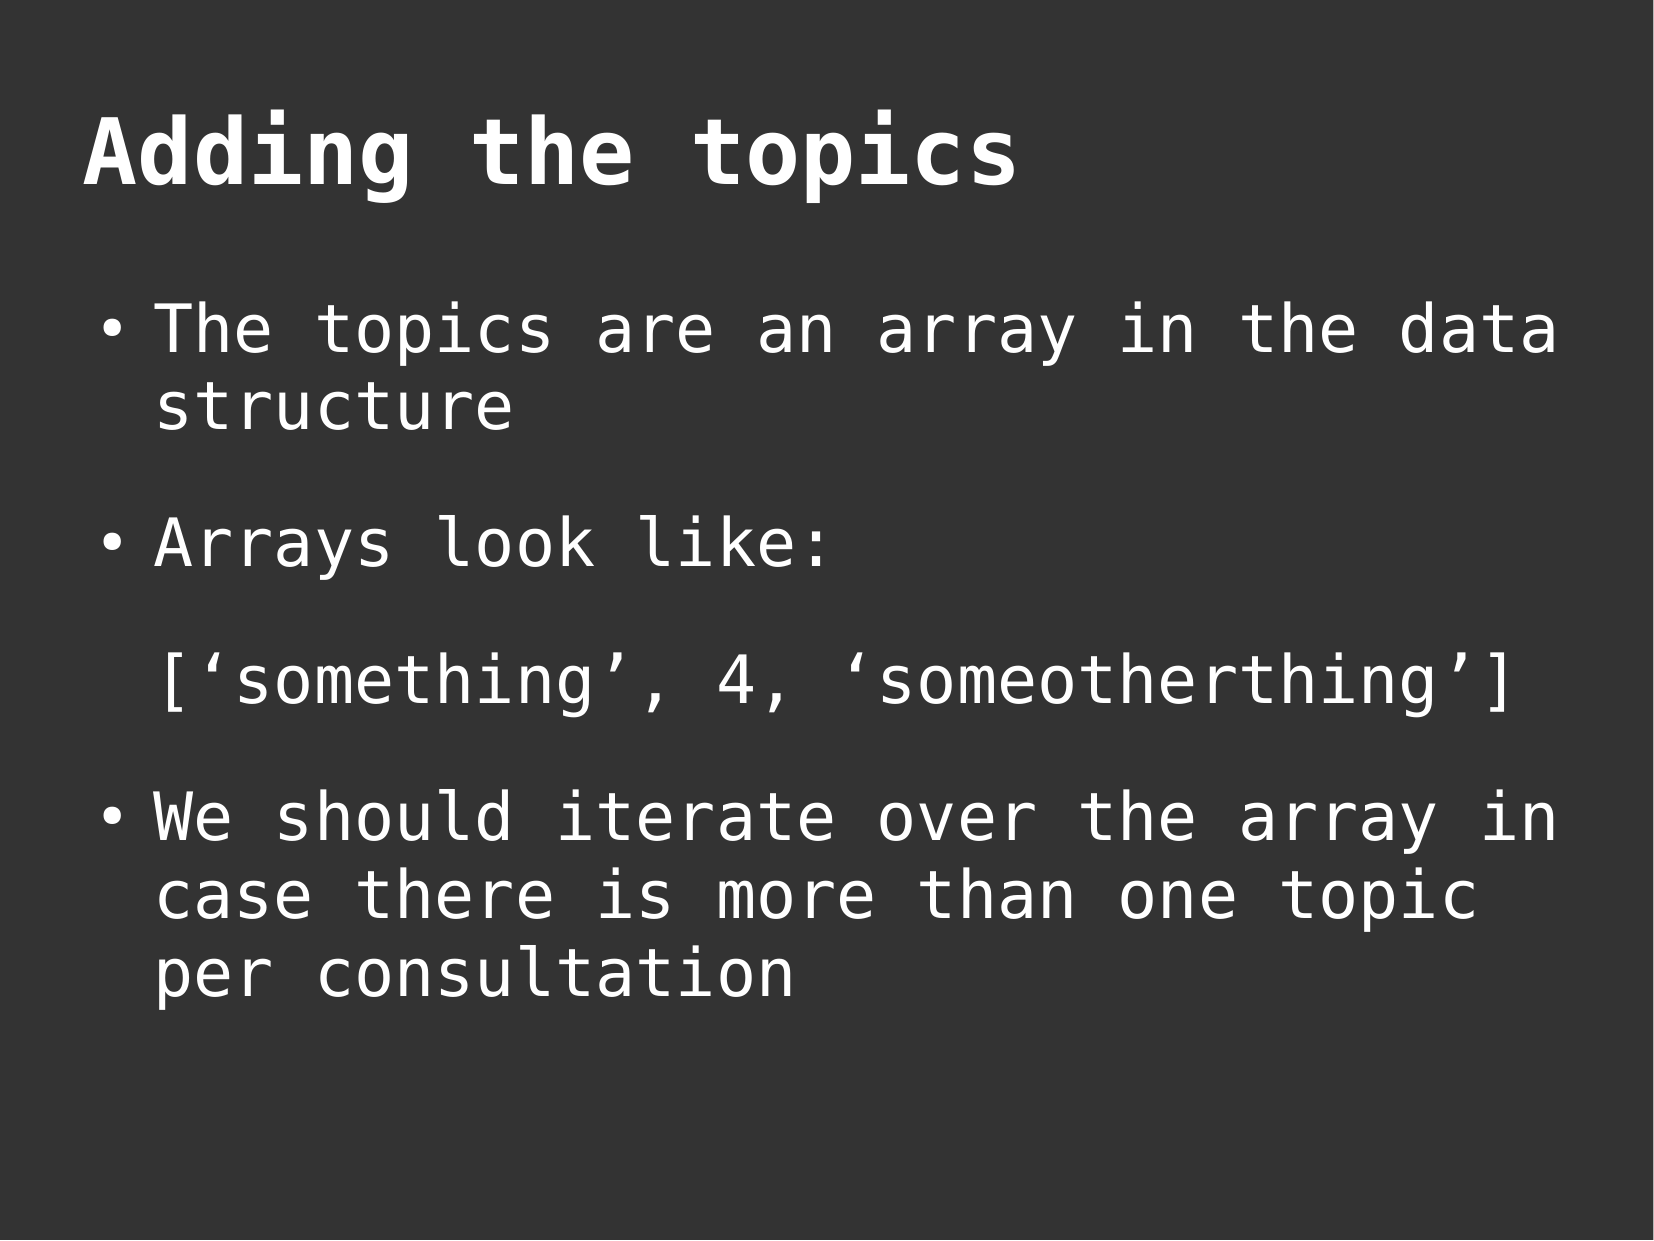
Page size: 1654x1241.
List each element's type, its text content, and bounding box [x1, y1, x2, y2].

list The topics are an array in the data structure Arrays look like: [‘something’, 4, ‘someotherthing’] We should iterate over the array in case there is more than one topic per consultation [82, 290, 1571, 1182]
title Adding the topics [82, 49, 1571, 257]
